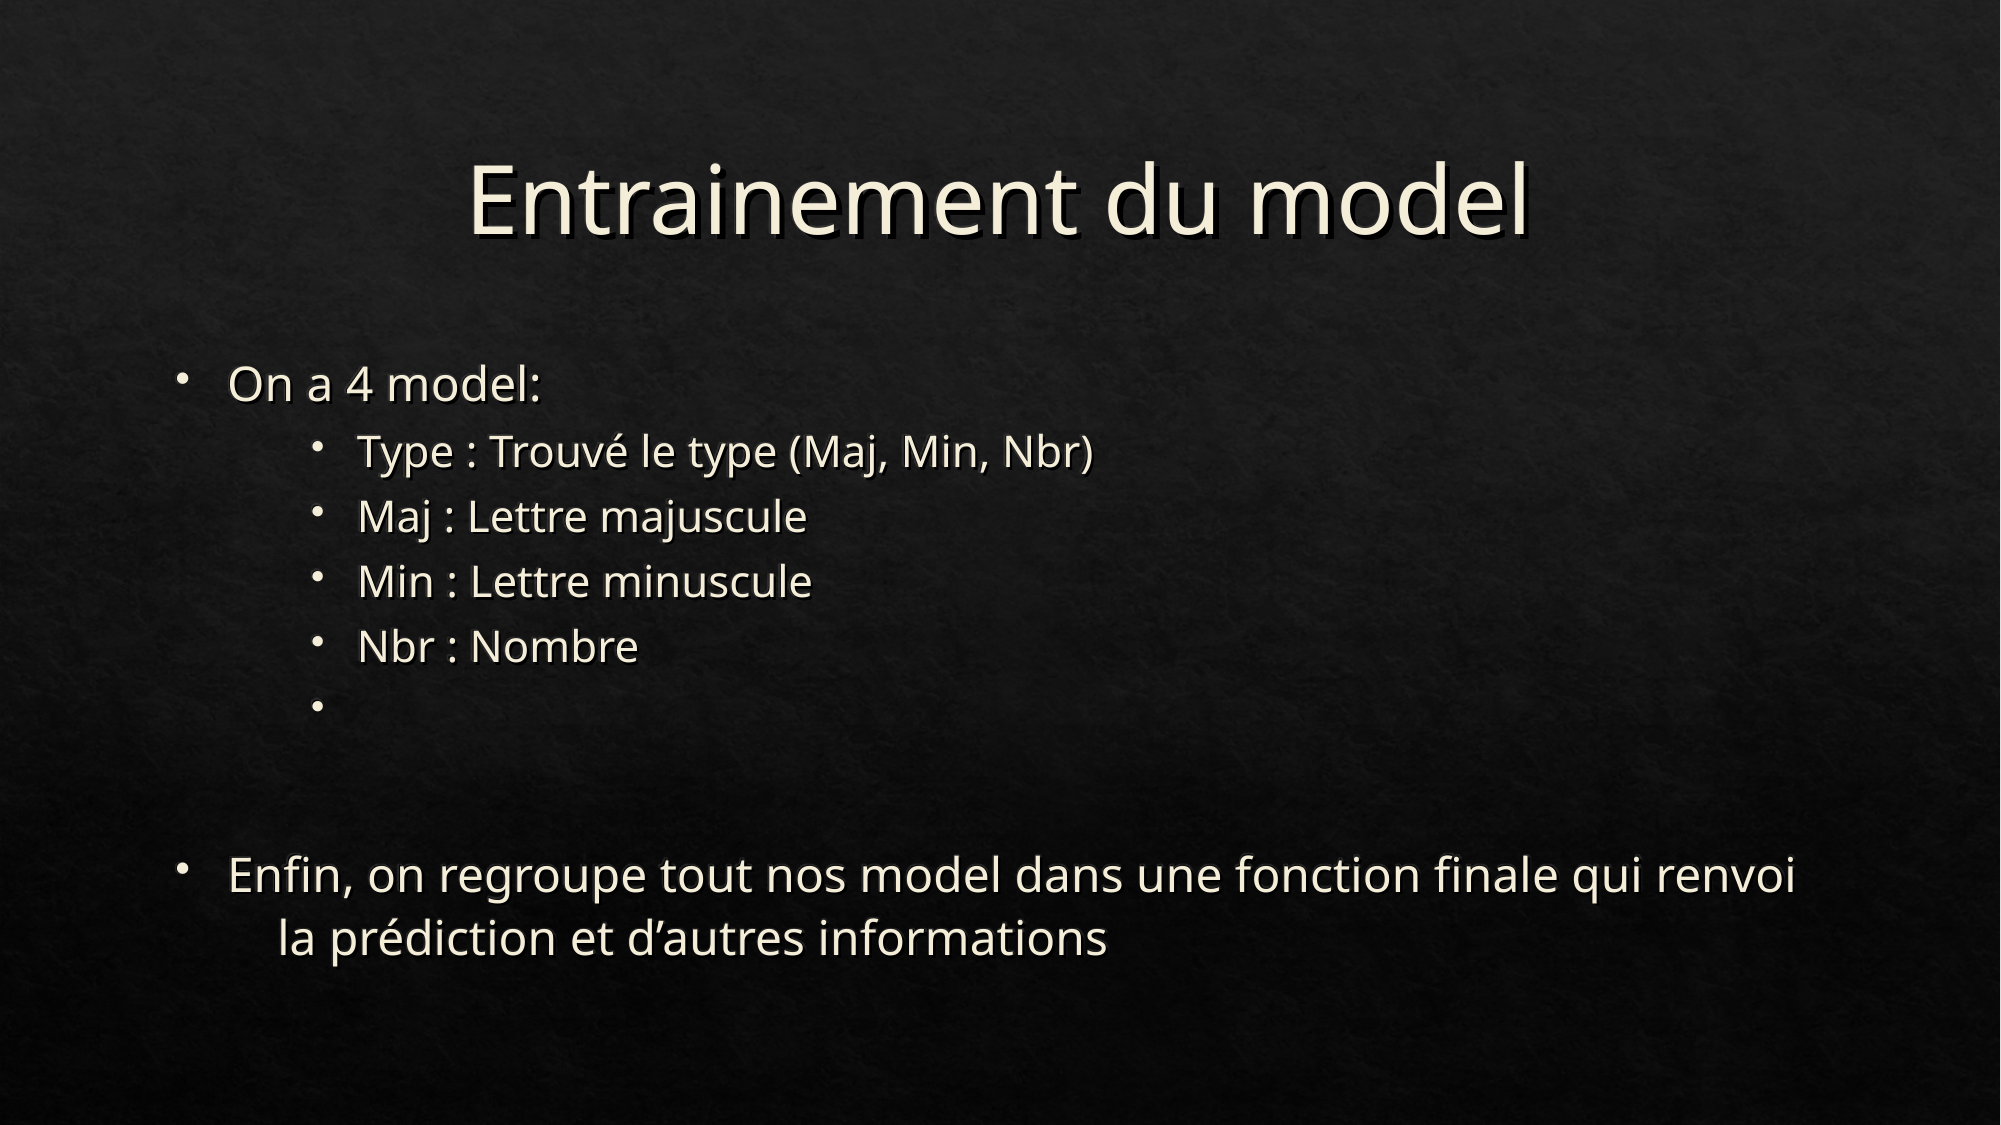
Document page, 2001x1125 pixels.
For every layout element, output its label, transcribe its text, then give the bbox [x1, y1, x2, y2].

list On a 4 model: Type : Trouvé le type (Maj, Min, Nbr) Maj : Lettre majuscule Min : Lettre minuscule Nbr : Nombre [149, 340, 1849, 748]
title Entrainement du model [149, 99, 1849, 307]
text_box Enfin, on regroupe tout nos model dans une fonction finale qui renvoi la prédiction et d’autres informations [149, 830, 1849, 1041]
